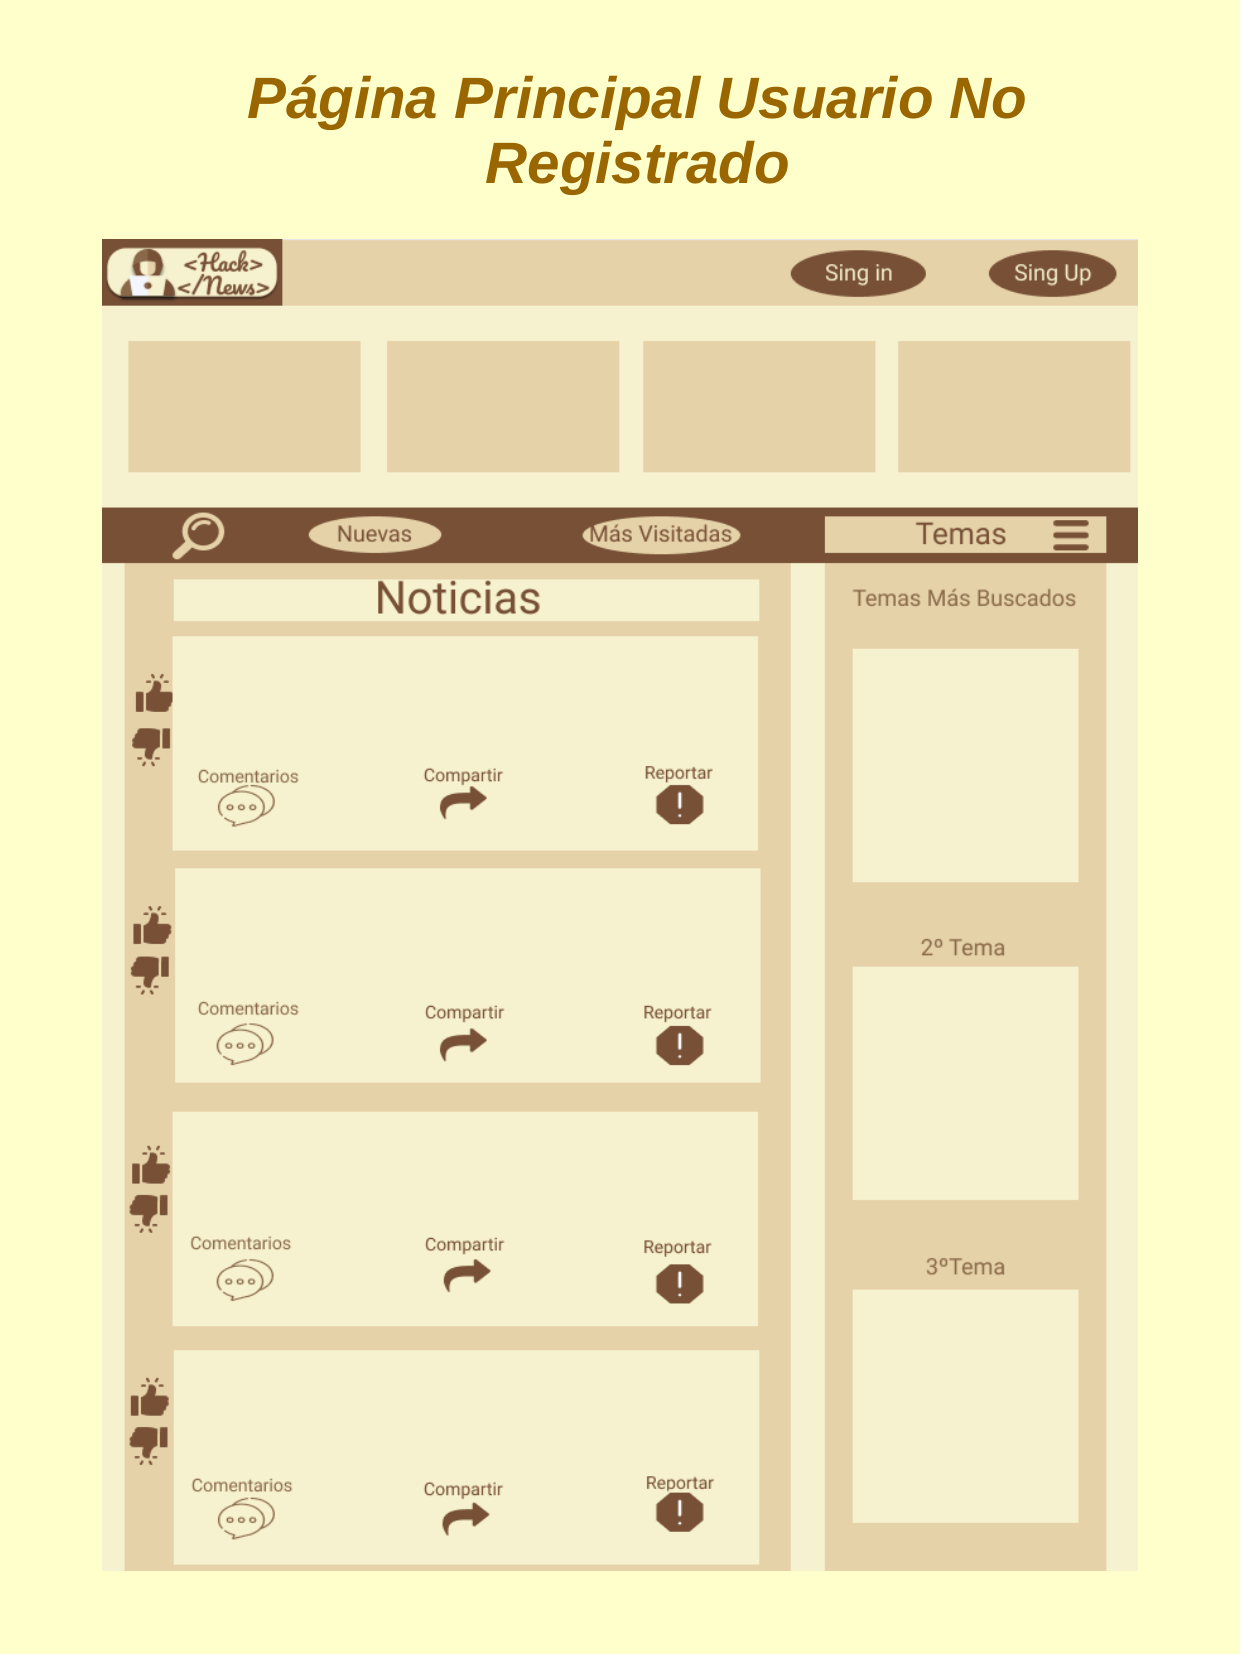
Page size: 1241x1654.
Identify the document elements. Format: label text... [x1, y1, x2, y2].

title Página Principal Usuario No Registrado [62, 65, 1179, 196]
picture [102, 239, 1138, 1571]
